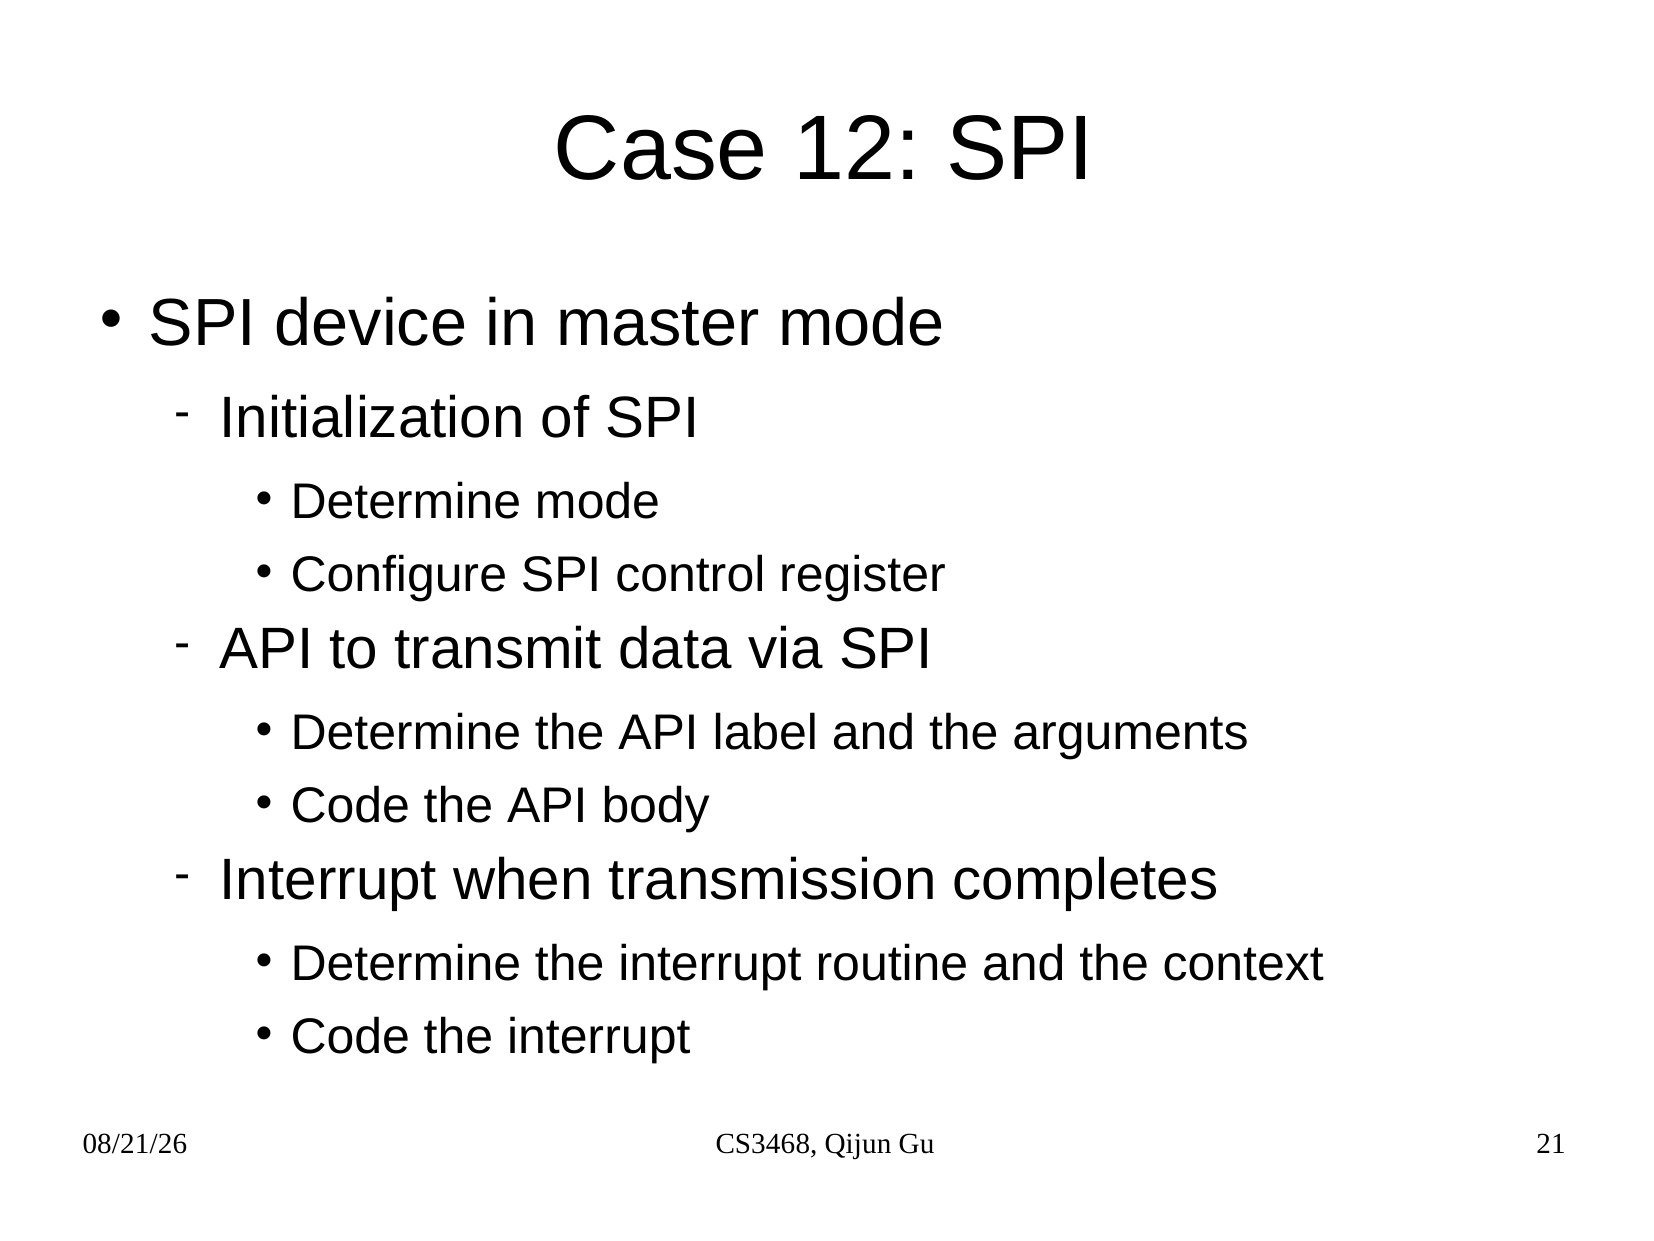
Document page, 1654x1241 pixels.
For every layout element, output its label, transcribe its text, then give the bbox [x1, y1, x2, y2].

list SPI device in master mode Initialization of SPI Determine mode Configure SPI control register API to transmit data via SPI Determine the API label and the arguments Code the API body Interrupt when transmission completes Determine the interrupt routine and the context Code the interrupt [82, 290, 1567, 1100]
title Case 12: SPI [82, 56, 1567, 245]
